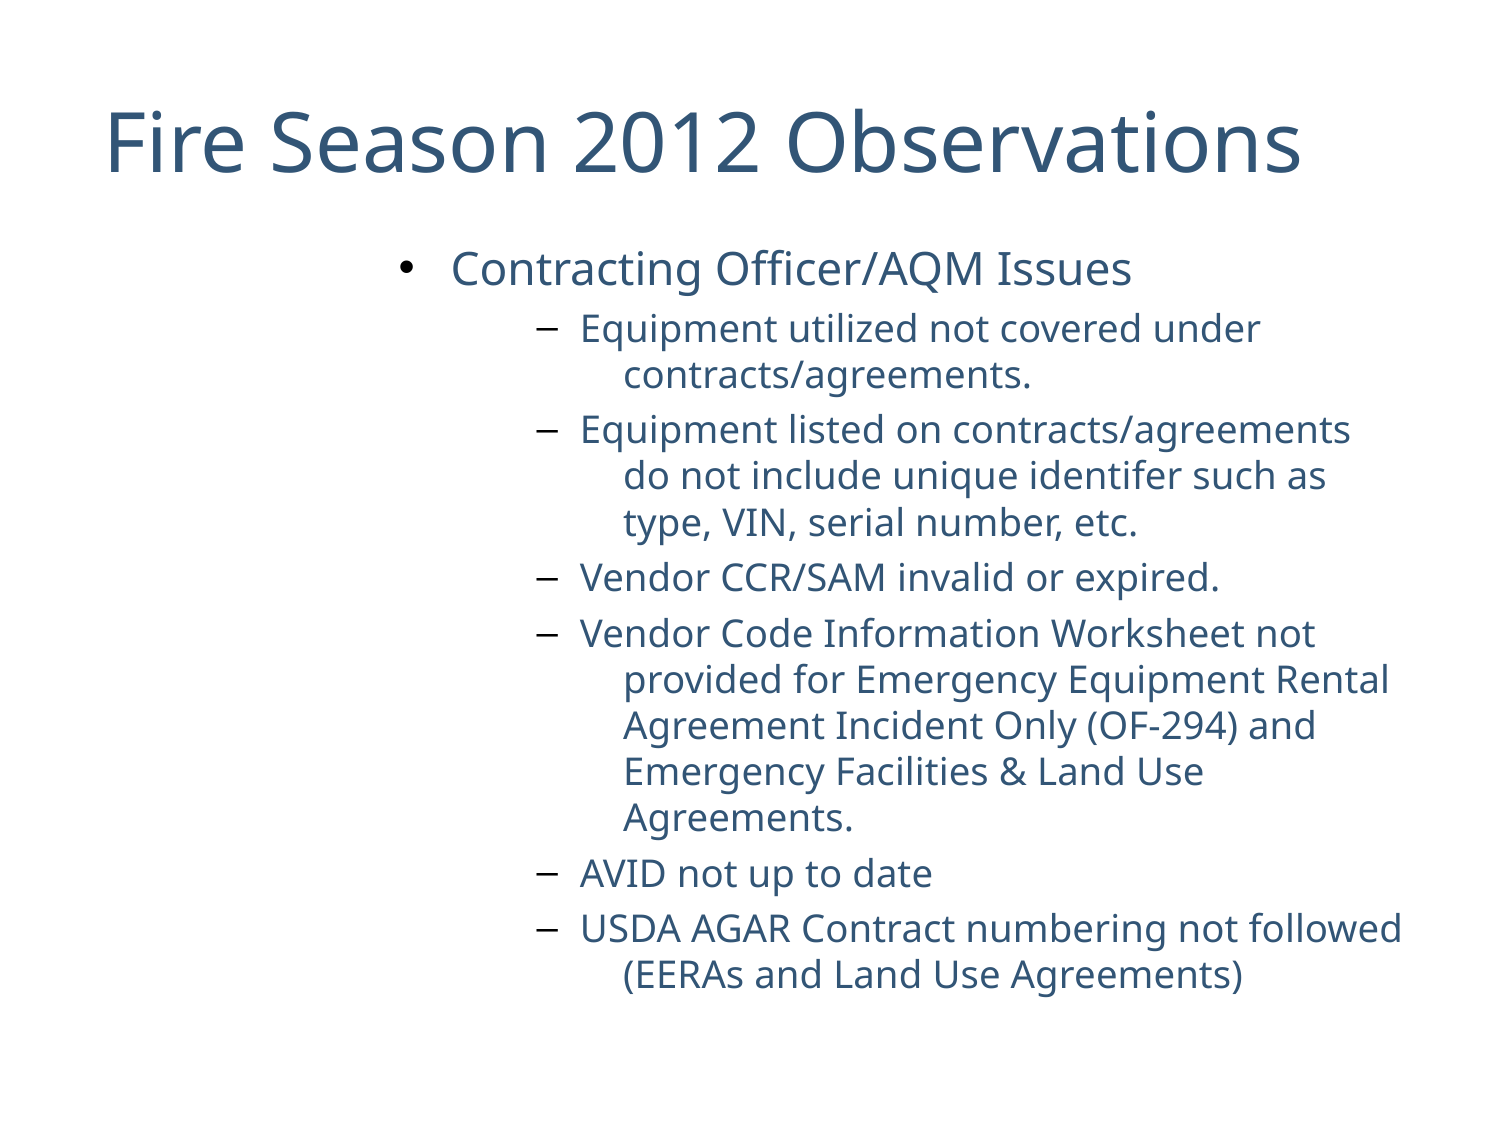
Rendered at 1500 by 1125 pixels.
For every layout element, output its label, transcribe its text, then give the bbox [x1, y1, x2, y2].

title Fire Season 2012 Observations [88, 45, 1426, 233]
list Contracting Officer/AQM Issues Equipment utilized not covered under contracts/agreements. Equipment listed on contracts/agreements do not include unique identifer such as type, VIN, serial number, etc. Vendor CCR/SAM invalid or expired. Vendor Code Information Worksheet not provided for Emergency Equipment Rental Agreement Incident Only (OF-294) and Emergency Facilities & Land Use Agreements. AVID not up to date USDA AGAR Contract numbering not followed (EERAs and Land Use Agreements) [383, 231, 1423, 1022]
